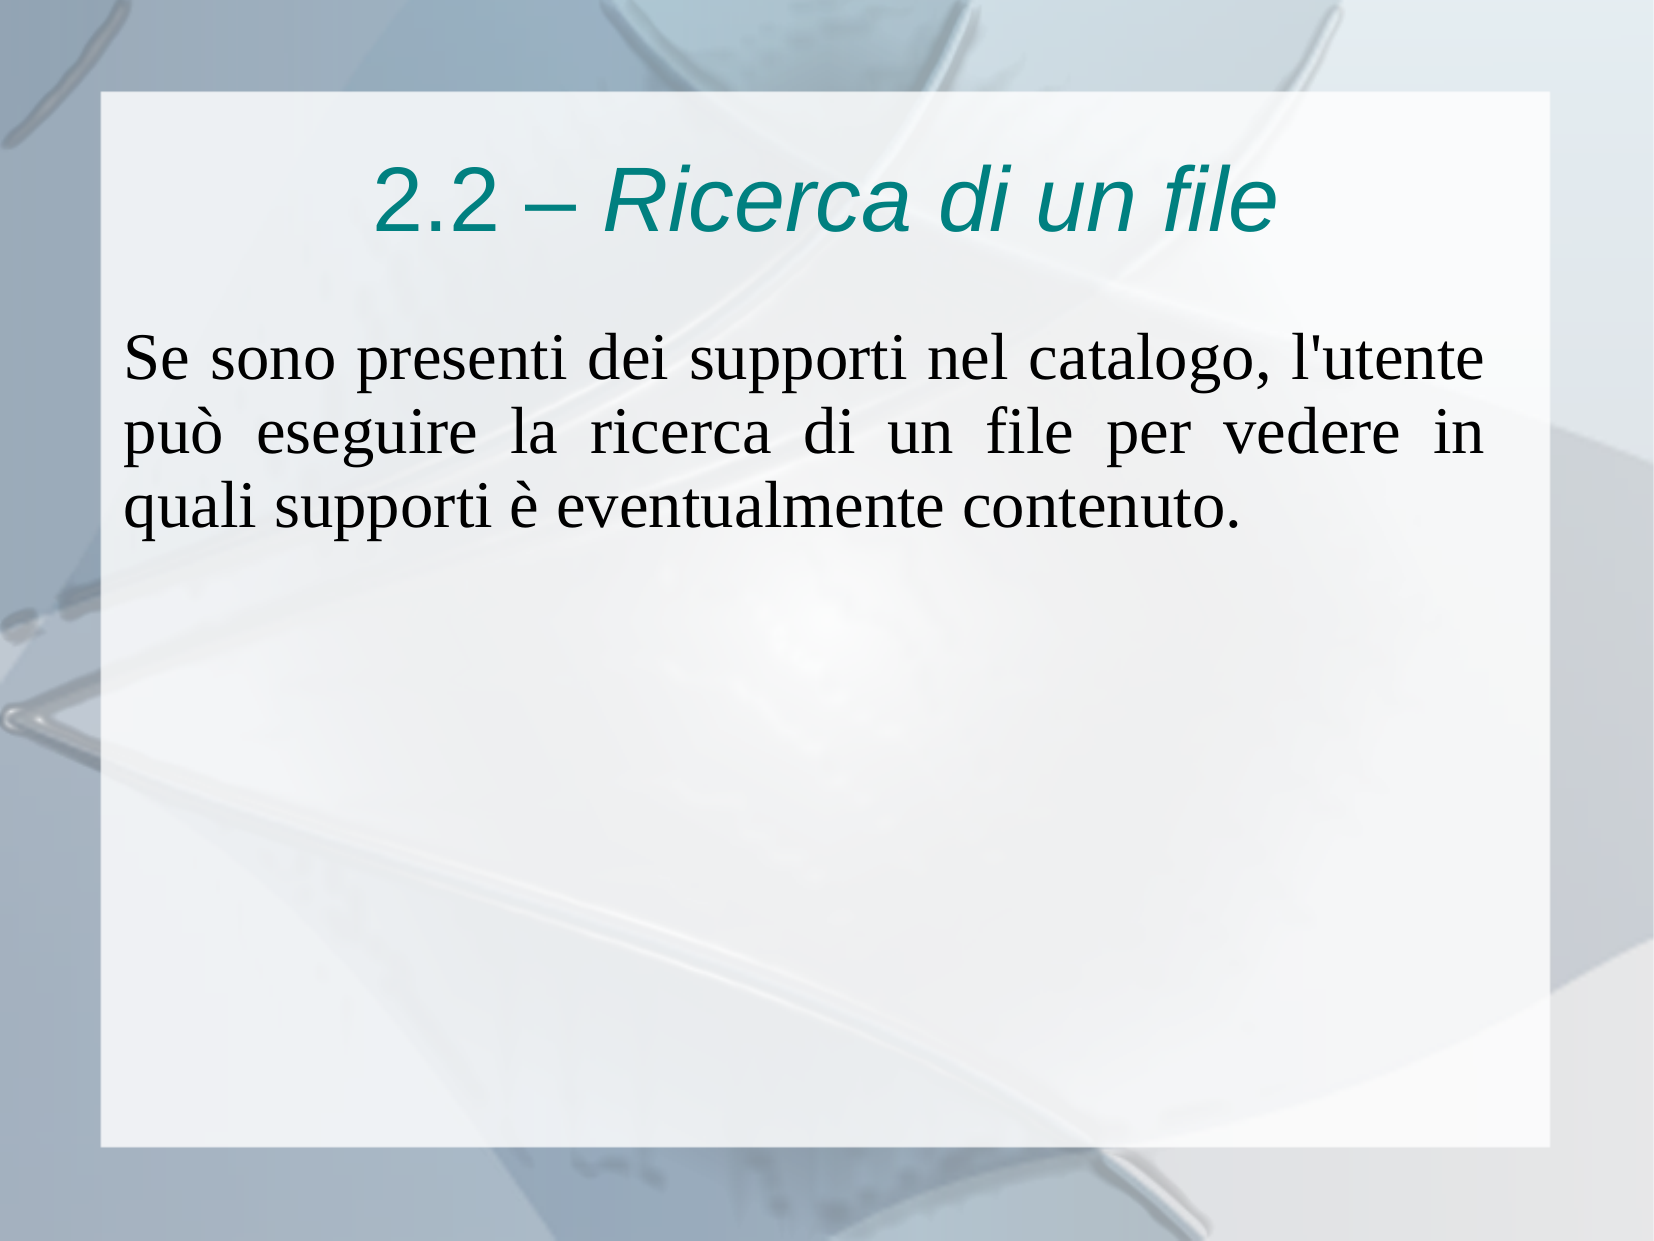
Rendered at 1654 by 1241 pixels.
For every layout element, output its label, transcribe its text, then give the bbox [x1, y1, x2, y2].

list Se sono presenti dei supporti nel catalogo, l'utente può eseguire la ricerca di un file per vedere in quali supporti è eventualmente contenuto. [124, 319, 1489, 931]
title 2.2 – Ricerca di un file [118, 104, 1536, 297]
picture [0, 0, 1654, 1241]
